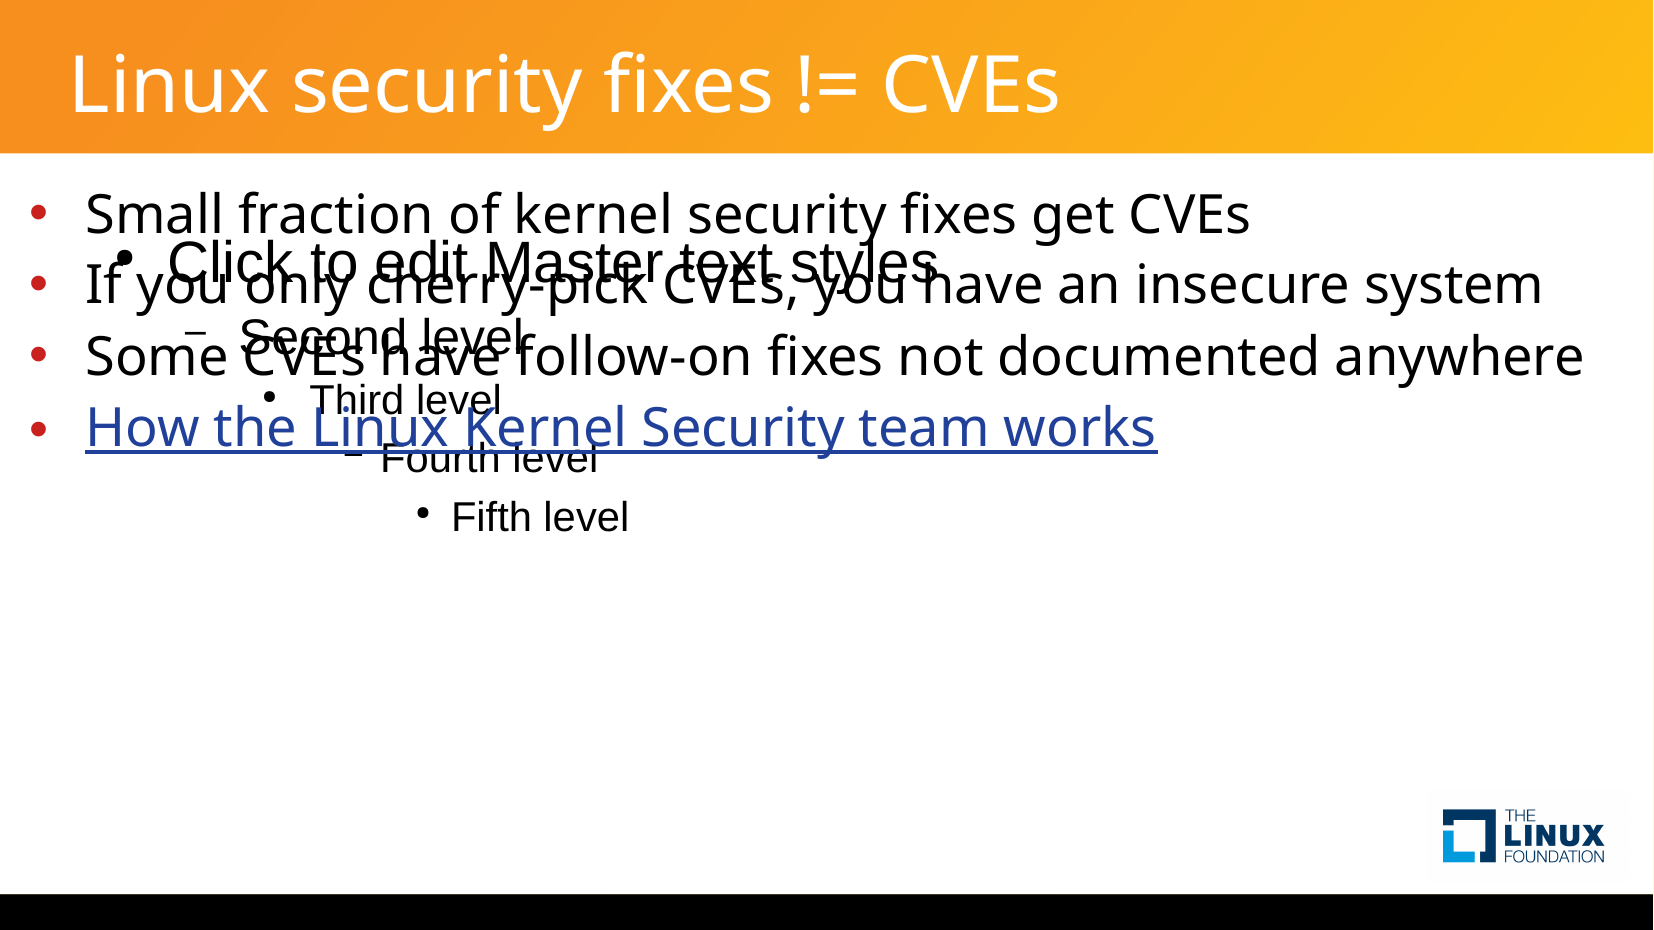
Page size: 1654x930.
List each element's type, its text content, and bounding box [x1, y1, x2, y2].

picture [0, 0, 1654, 930]
picture [1420, 841, 1630, 887]
title Linux security fixes != CVEs [53, 8, 1571, 154]
list Small fraction of kernel security fixes get CVEs If you only cherry-pick CVEs, you have an insecure system Some CVEs have follow-on fixes not documented anywhere How the Linux Kernel Security team works [14, 171, 1651, 841]
